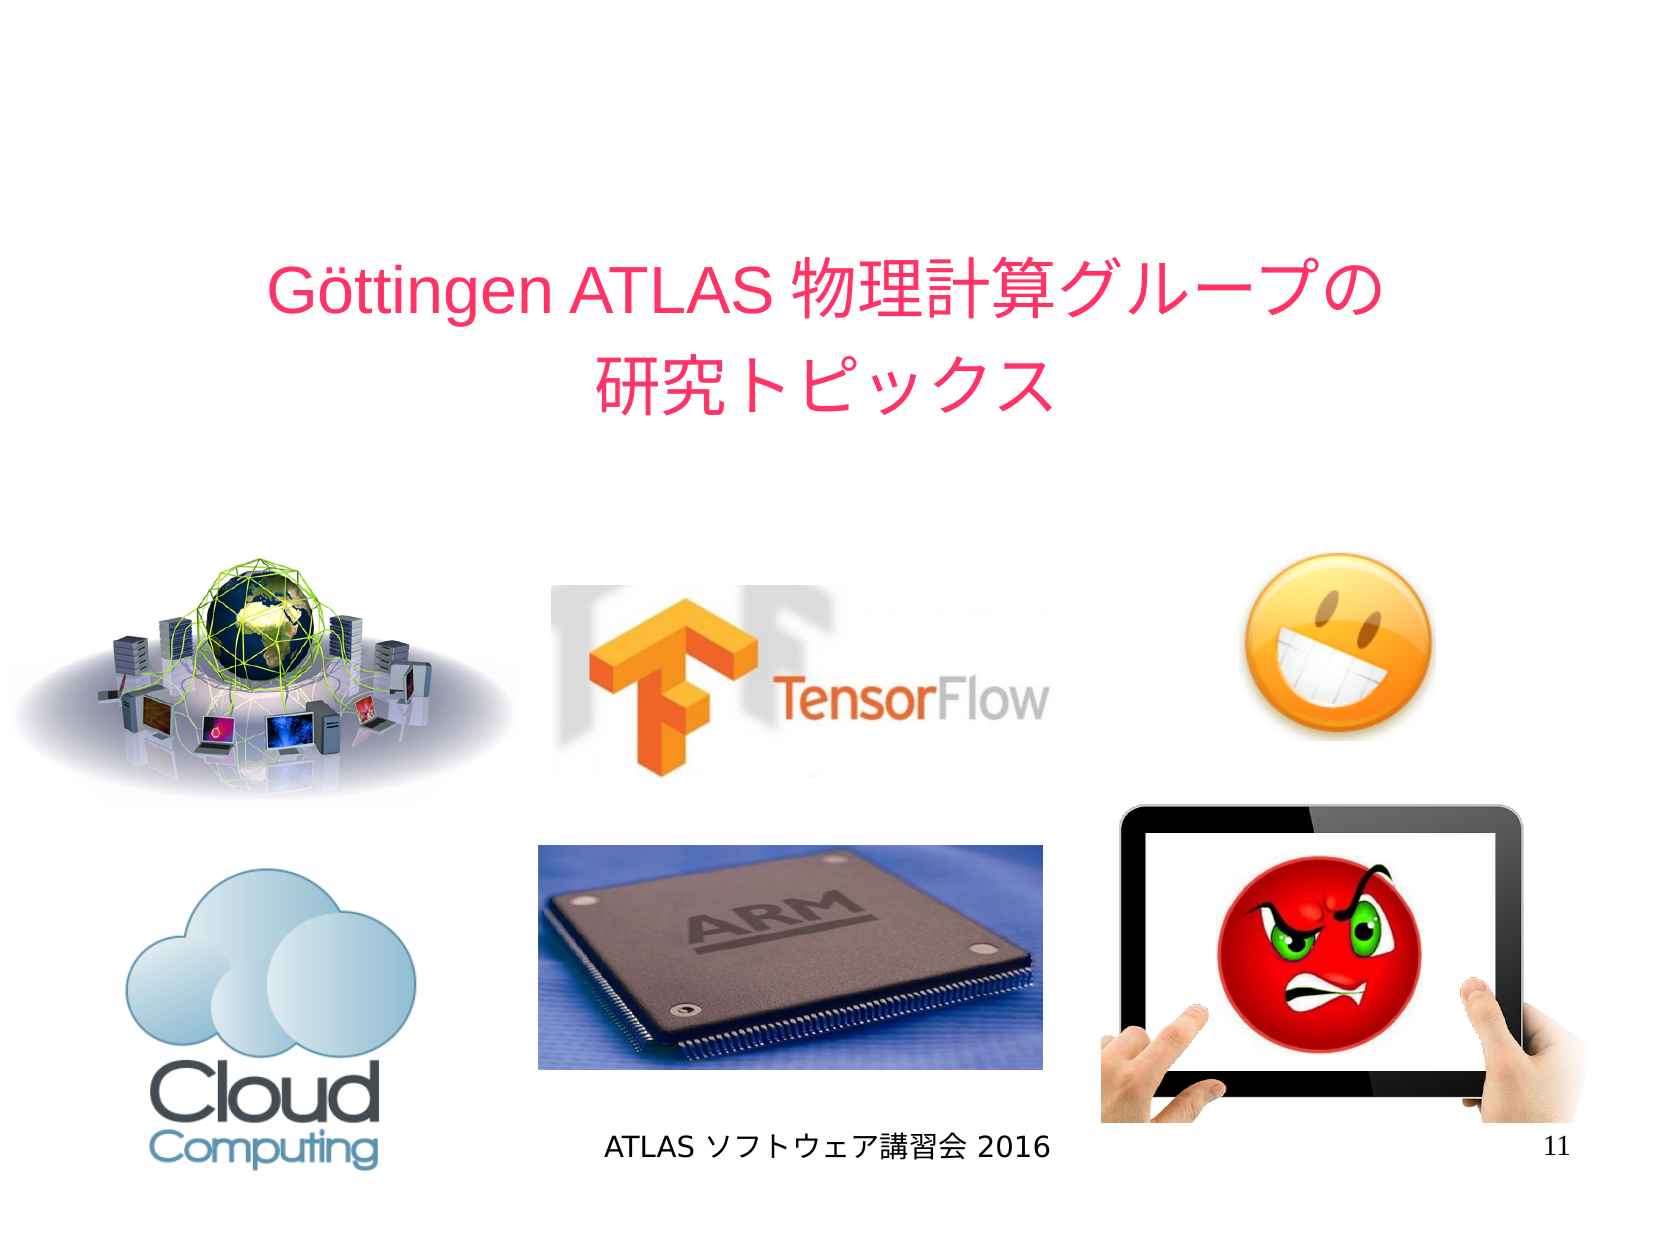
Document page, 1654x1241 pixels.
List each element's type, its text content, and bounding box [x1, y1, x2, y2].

picture [9, 552, 517, 811]
picture [538, 845, 1043, 1070]
picture [1101, 804, 1588, 1123]
picture [551, 585, 1076, 778]
picture [1239, 552, 1436, 741]
picture [37, 848, 504, 1190]
subtitle Göttingen ATLAS物理計算グループの 研究トピックス [82, 49, 1571, 617]
